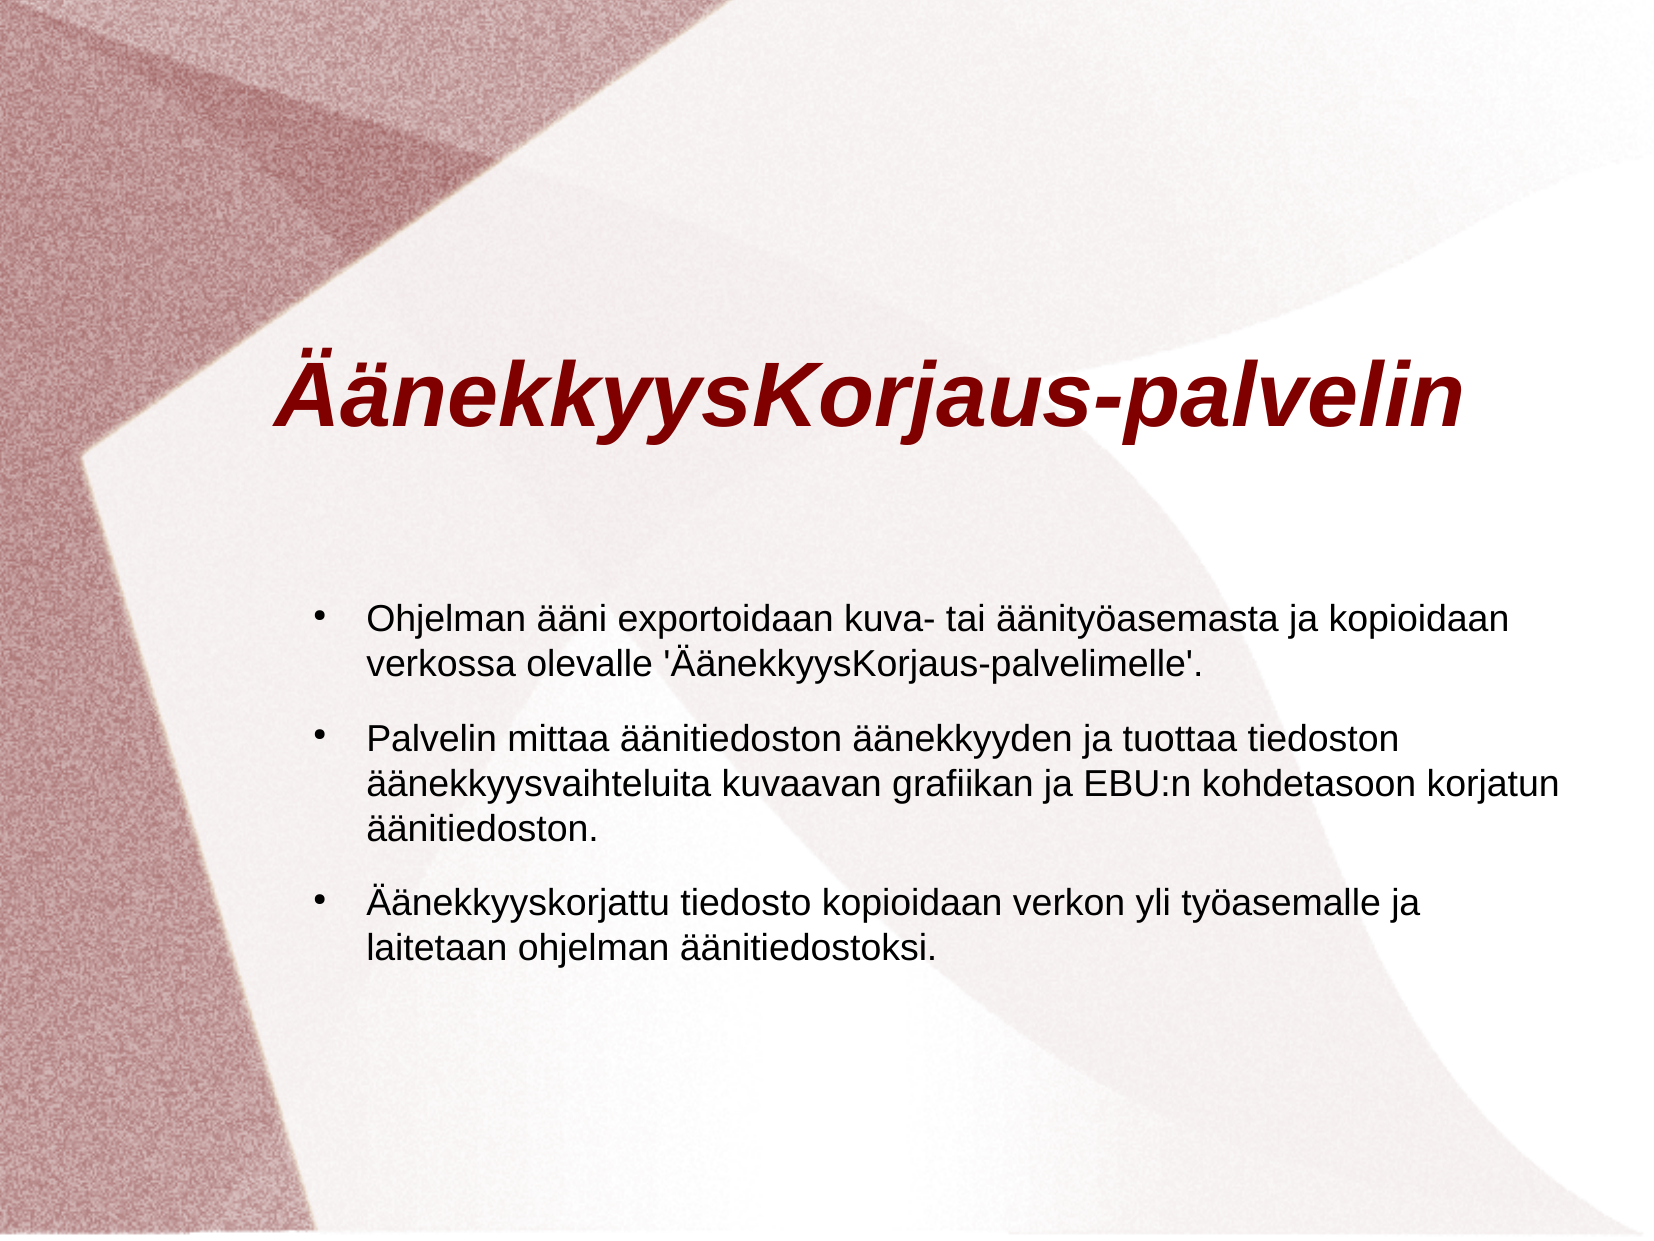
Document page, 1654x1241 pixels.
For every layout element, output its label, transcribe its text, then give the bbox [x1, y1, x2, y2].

list Ohjelman ääni exportoidaan kuva- tai äänityöasemasta ja kopioidaan verkossa olevalle 'ÄänekkyysKorjaus-palvelimelle'. Palvelin mittaa äänitiedoston äänekkyyden ja tuottaa tiedoston äänekkyysvaihteluita kuvaavan grafiikan ja EBU:n kohdetasoon korjatun äänitiedoston. Äänekkyyskorjattu tiedosto kopioidaan verkon yli työasemalle ja laitetaan ohjelman äänitiedostoksi. [295, 590, 1571, 1023]
picture [0, 0, 1654, 1241]
title ÄänekkyysKorjaus-palvelin [227, 336, 1489, 449]
